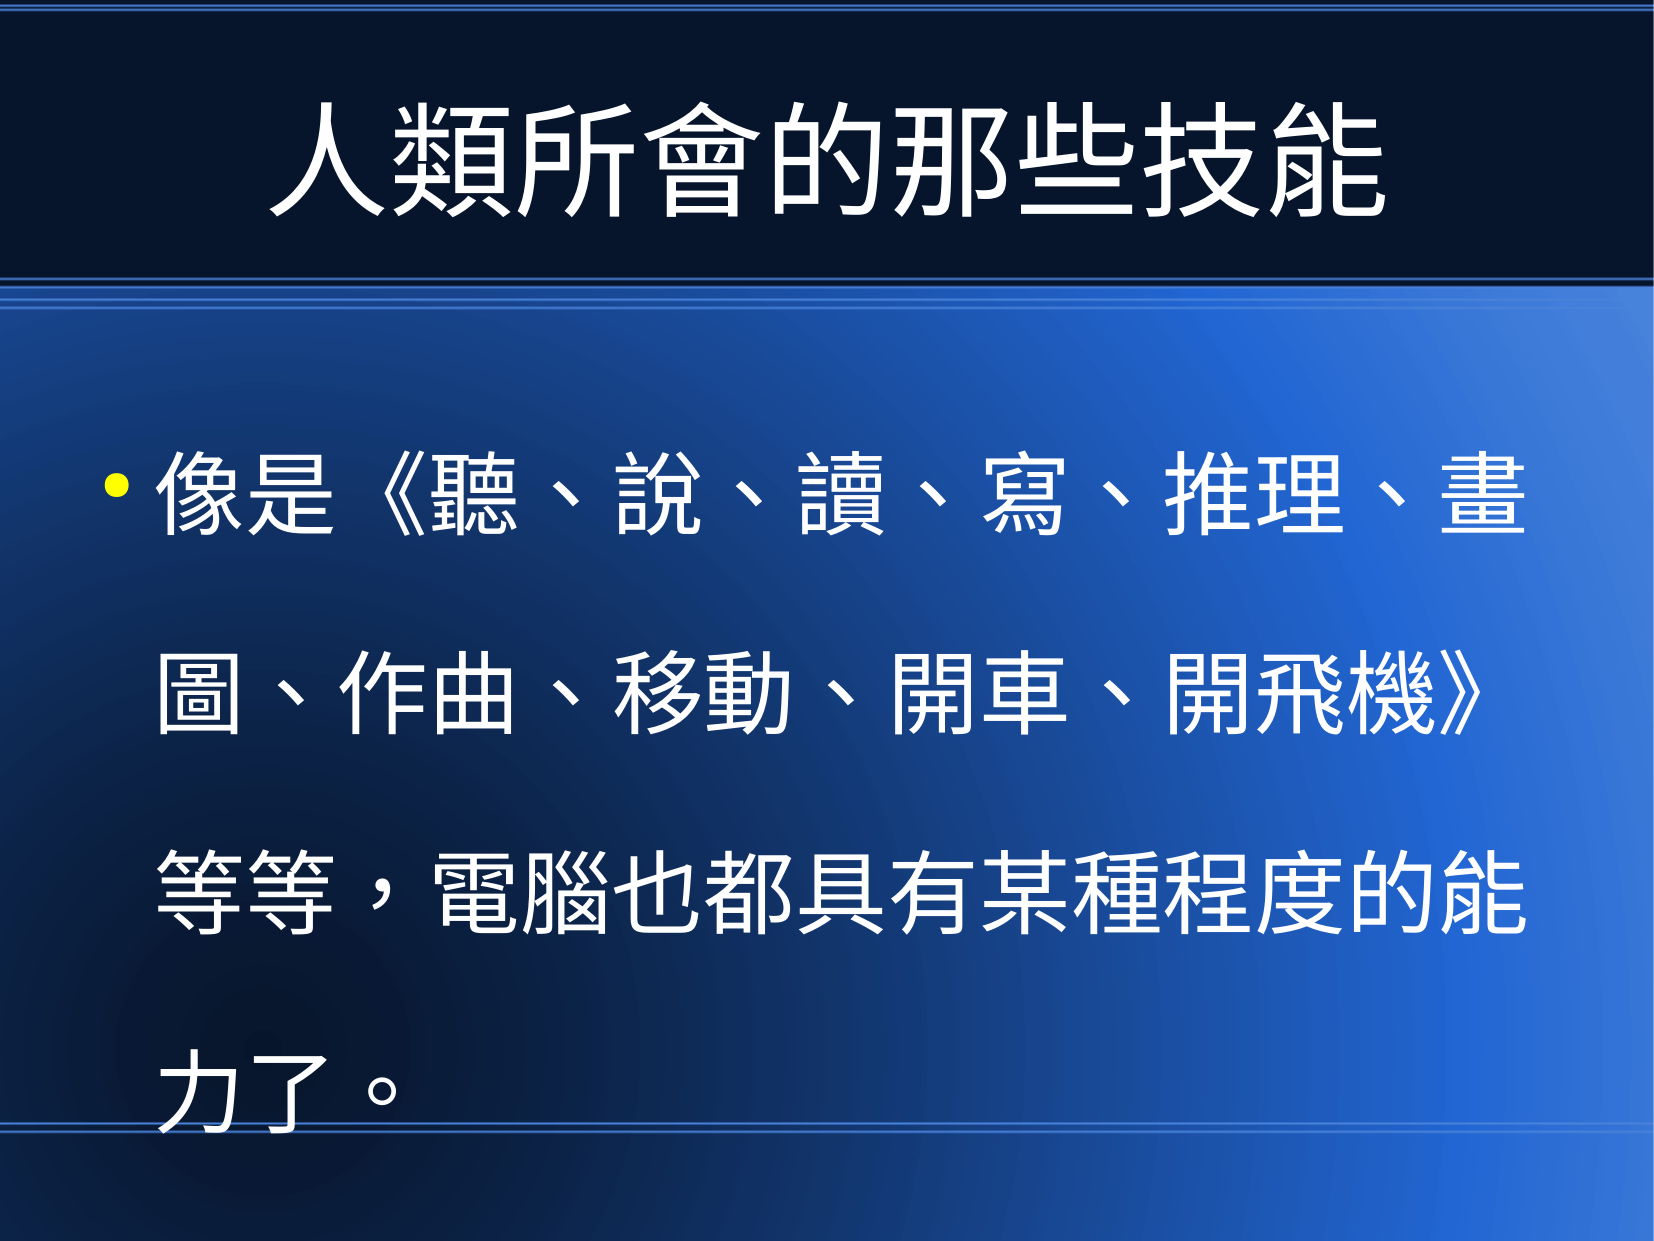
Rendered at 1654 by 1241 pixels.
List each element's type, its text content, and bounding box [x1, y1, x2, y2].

picture [0, 0, 1654, 1241]
list 像是《聽、說、讀、寫、推理、畫圖、作曲、移動、開車、開飛機》等等，電腦也都具有某種程度的能力了。 [82, 355, 1571, 1241]
title 人類所會的那些技能 [82, 49, 1571, 257]
